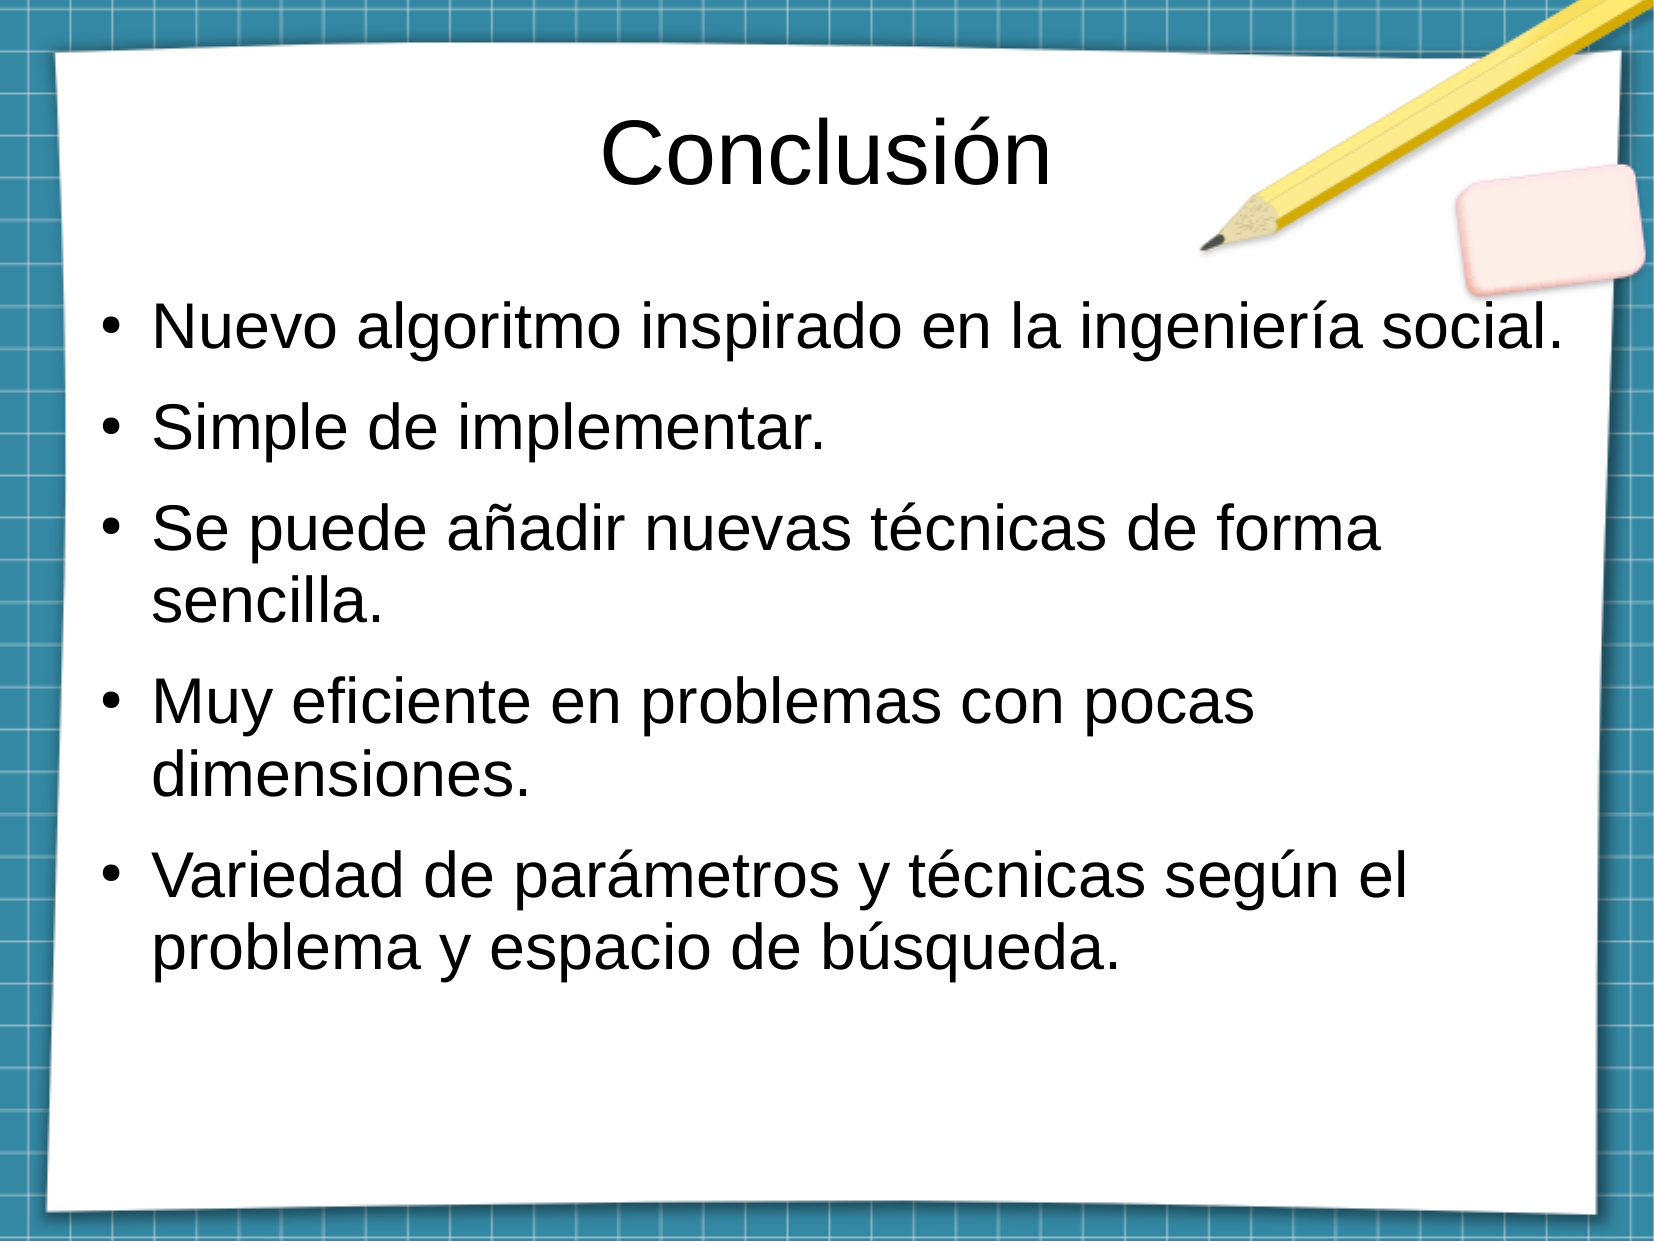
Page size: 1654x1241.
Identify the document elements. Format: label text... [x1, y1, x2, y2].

picture [0, 0, 1654, 1241]
list Nuevo algoritmo inspirado en la ingeniería social. Simple de implementar. Se puede añadir nuevas técnicas de forma sencilla. Muy eficiente en problemas con pocas dimensiones. Variedad de parámetros y técnicas según el problema y espacio de búsqueda. [82, 290, 1571, 1010]
title Conclusión [82, 49, 1571, 257]
